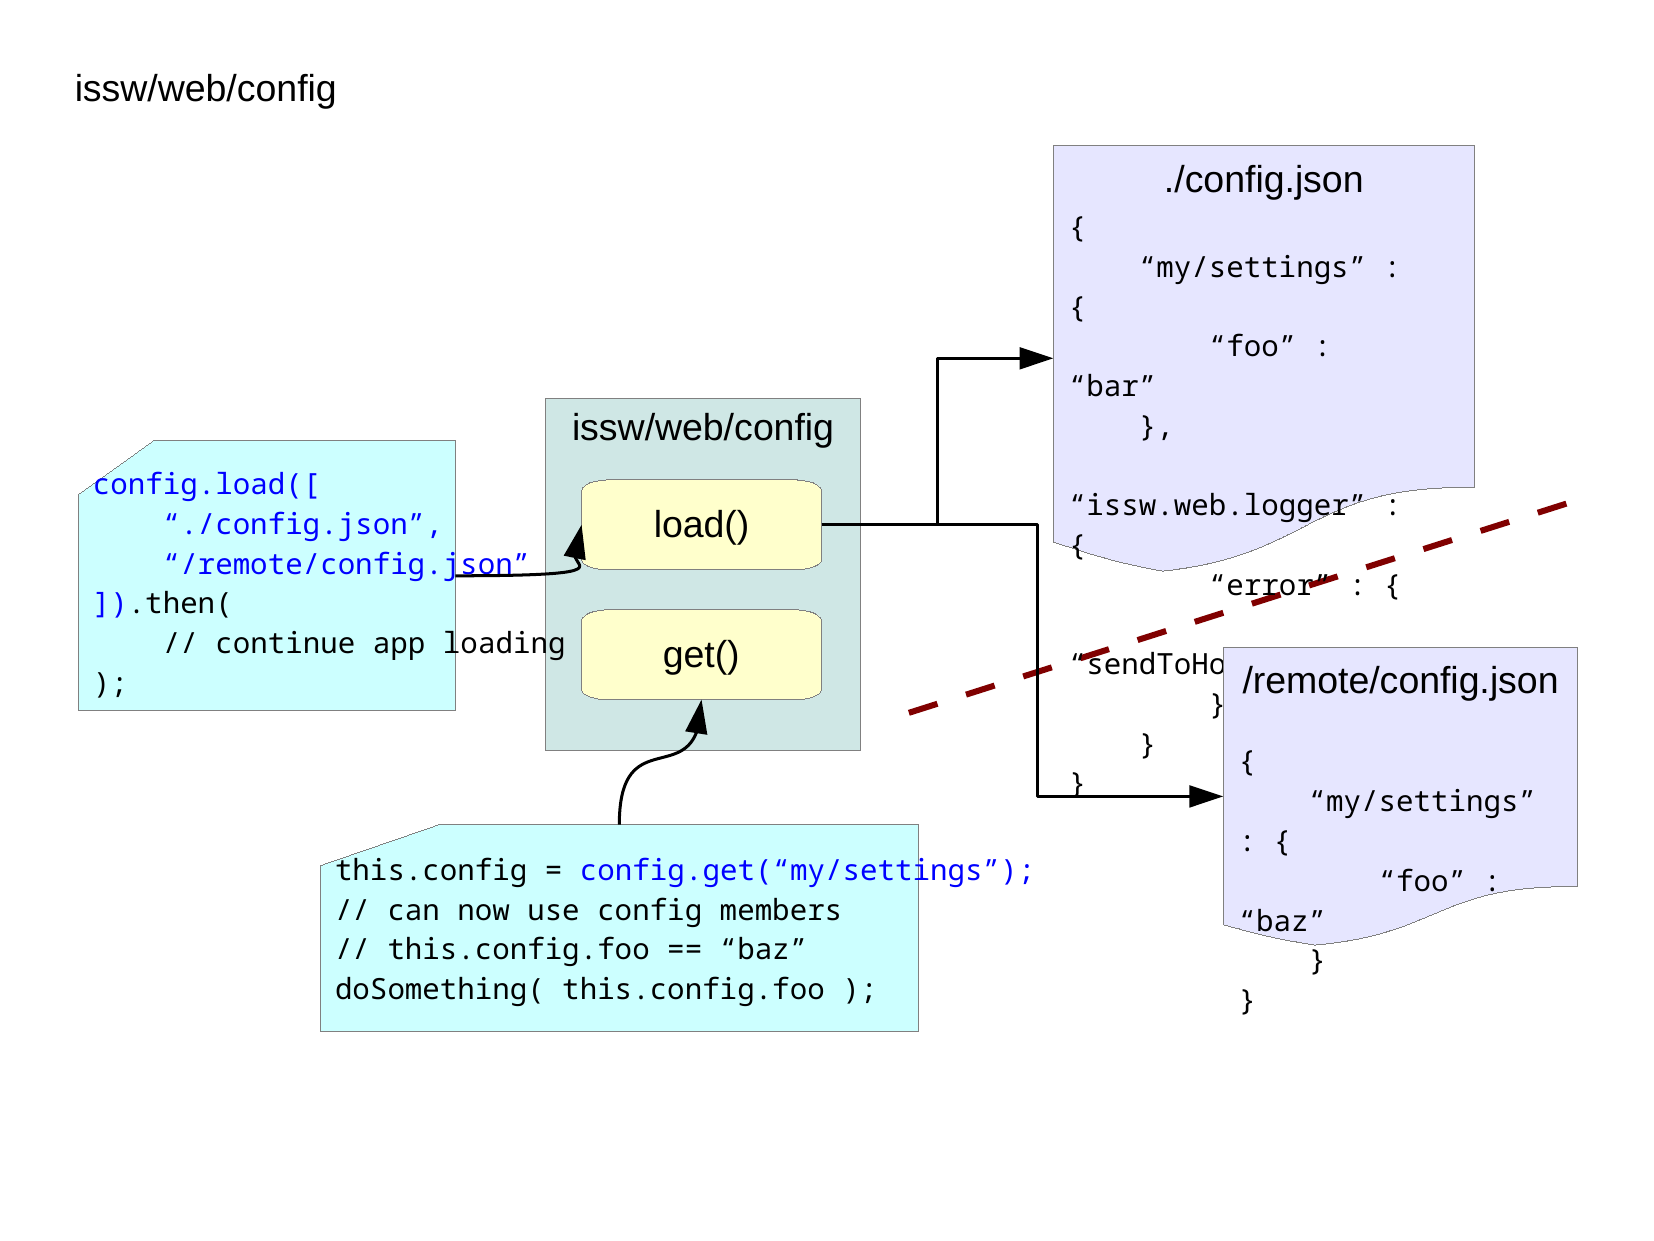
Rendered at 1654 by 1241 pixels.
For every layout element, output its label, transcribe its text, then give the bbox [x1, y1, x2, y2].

text_box issw/web/config [60, 60, 1096, 117]
text_box issw/web/config [545, 398, 861, 456]
text_box this.config = config.get(“my/settings”); // can now use config members // this.config.foo == “baz” doSomething( this.config.foo ); [320, 824, 919, 1032]
text_box [1552, 720, 1578, 887]
text_box load() [581, 479, 822, 570]
text_box [1223, 910, 1444, 946]
text_box ./config.json [1053, 151, 1475, 208]
text_box [545, 456, 861, 572]
text_box [1445, 208, 1475, 488]
text_box [1223, 647, 1578, 652]
text_box { “my/settings” : { “foo” : “bar” }, “issw.web.logger” : { “error” : { “sendToHost” : true } } } [1054, 208, 1445, 550]
text_box /remote/config.json [1223, 652, 1578, 720]
text_box [1078, 550, 1254, 572]
text_box [545, 526, 861, 751]
text_box [1053, 145, 1475, 151]
text_box get() [581, 609, 822, 700]
text_box config.load([ “./config.json”, “/remote/config.json” ]).then( // continue app loading ); [78, 440, 456, 711]
text_box { “my/settings” : { “foo” : “baz” } } [1223, 720, 1552, 910]
text_box [1261, 917, 1269, 929]
